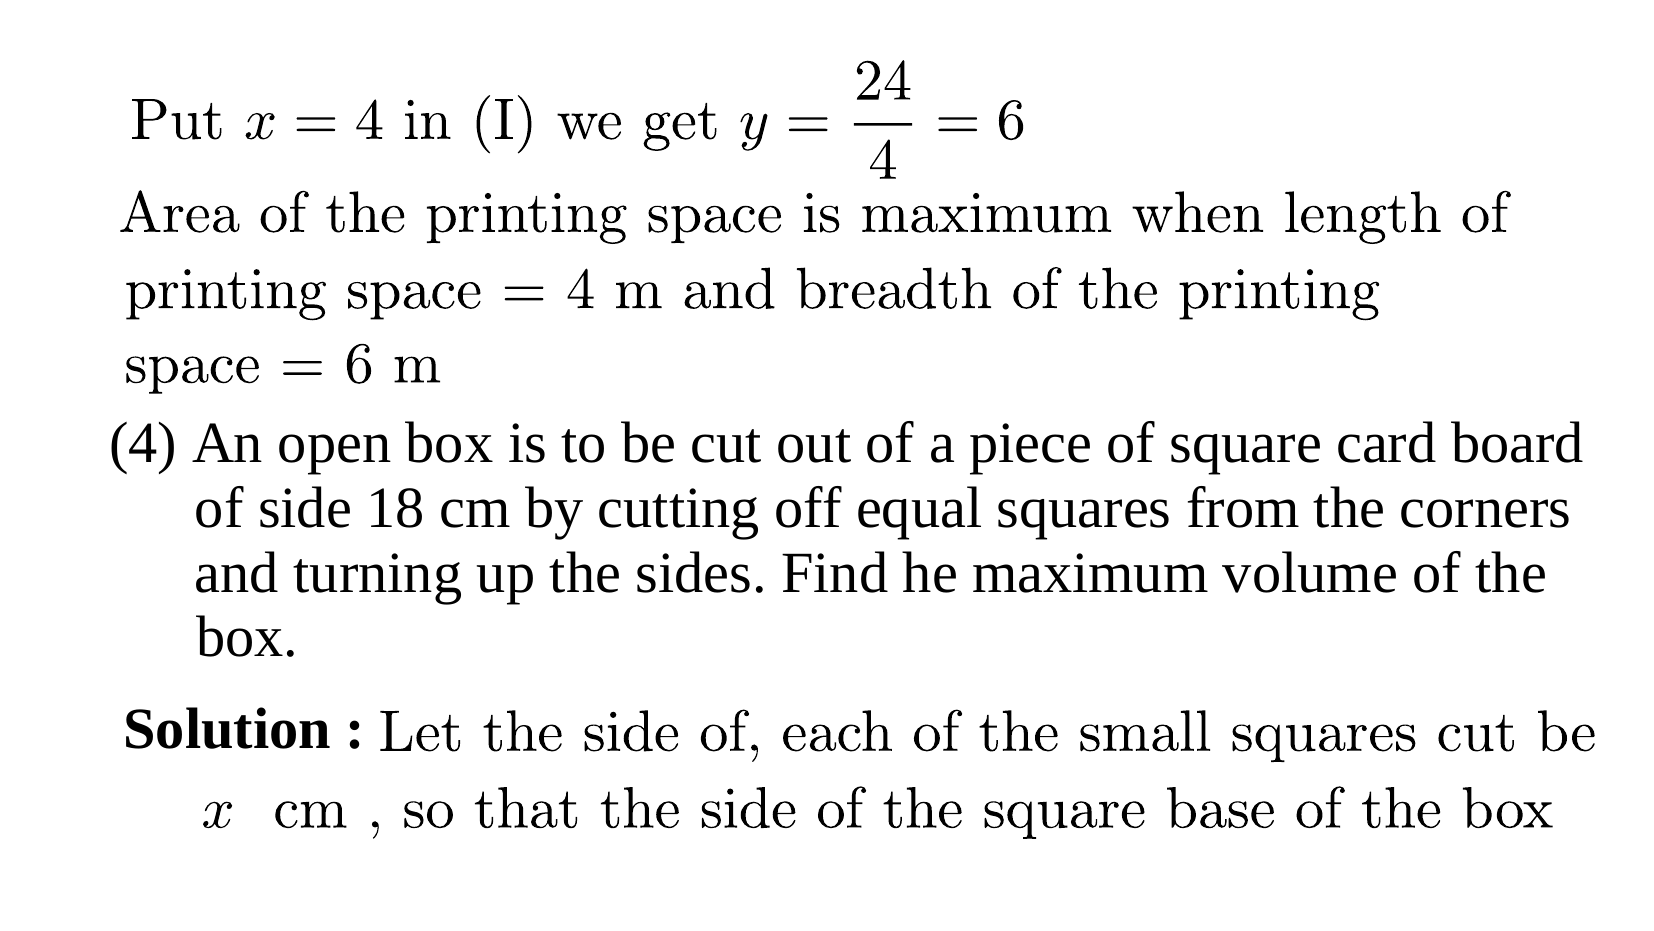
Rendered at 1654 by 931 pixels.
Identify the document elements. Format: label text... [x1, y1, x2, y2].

text_box [380, 709, 1595, 763]
title (4) An open box is to be cut out of a piece of square card board of side 18 cm by cutting off equal squares from the corners and turning up the sides. Find he maximum volume of the box. Solution : [35, 37, 1607, 886]
text_box [203, 786, 1553, 839]
text_box [126, 343, 441, 394]
text_box [132, 60, 1024, 179]
text_box [126, 266, 1380, 321]
text_box [120, 190, 1511, 245]
